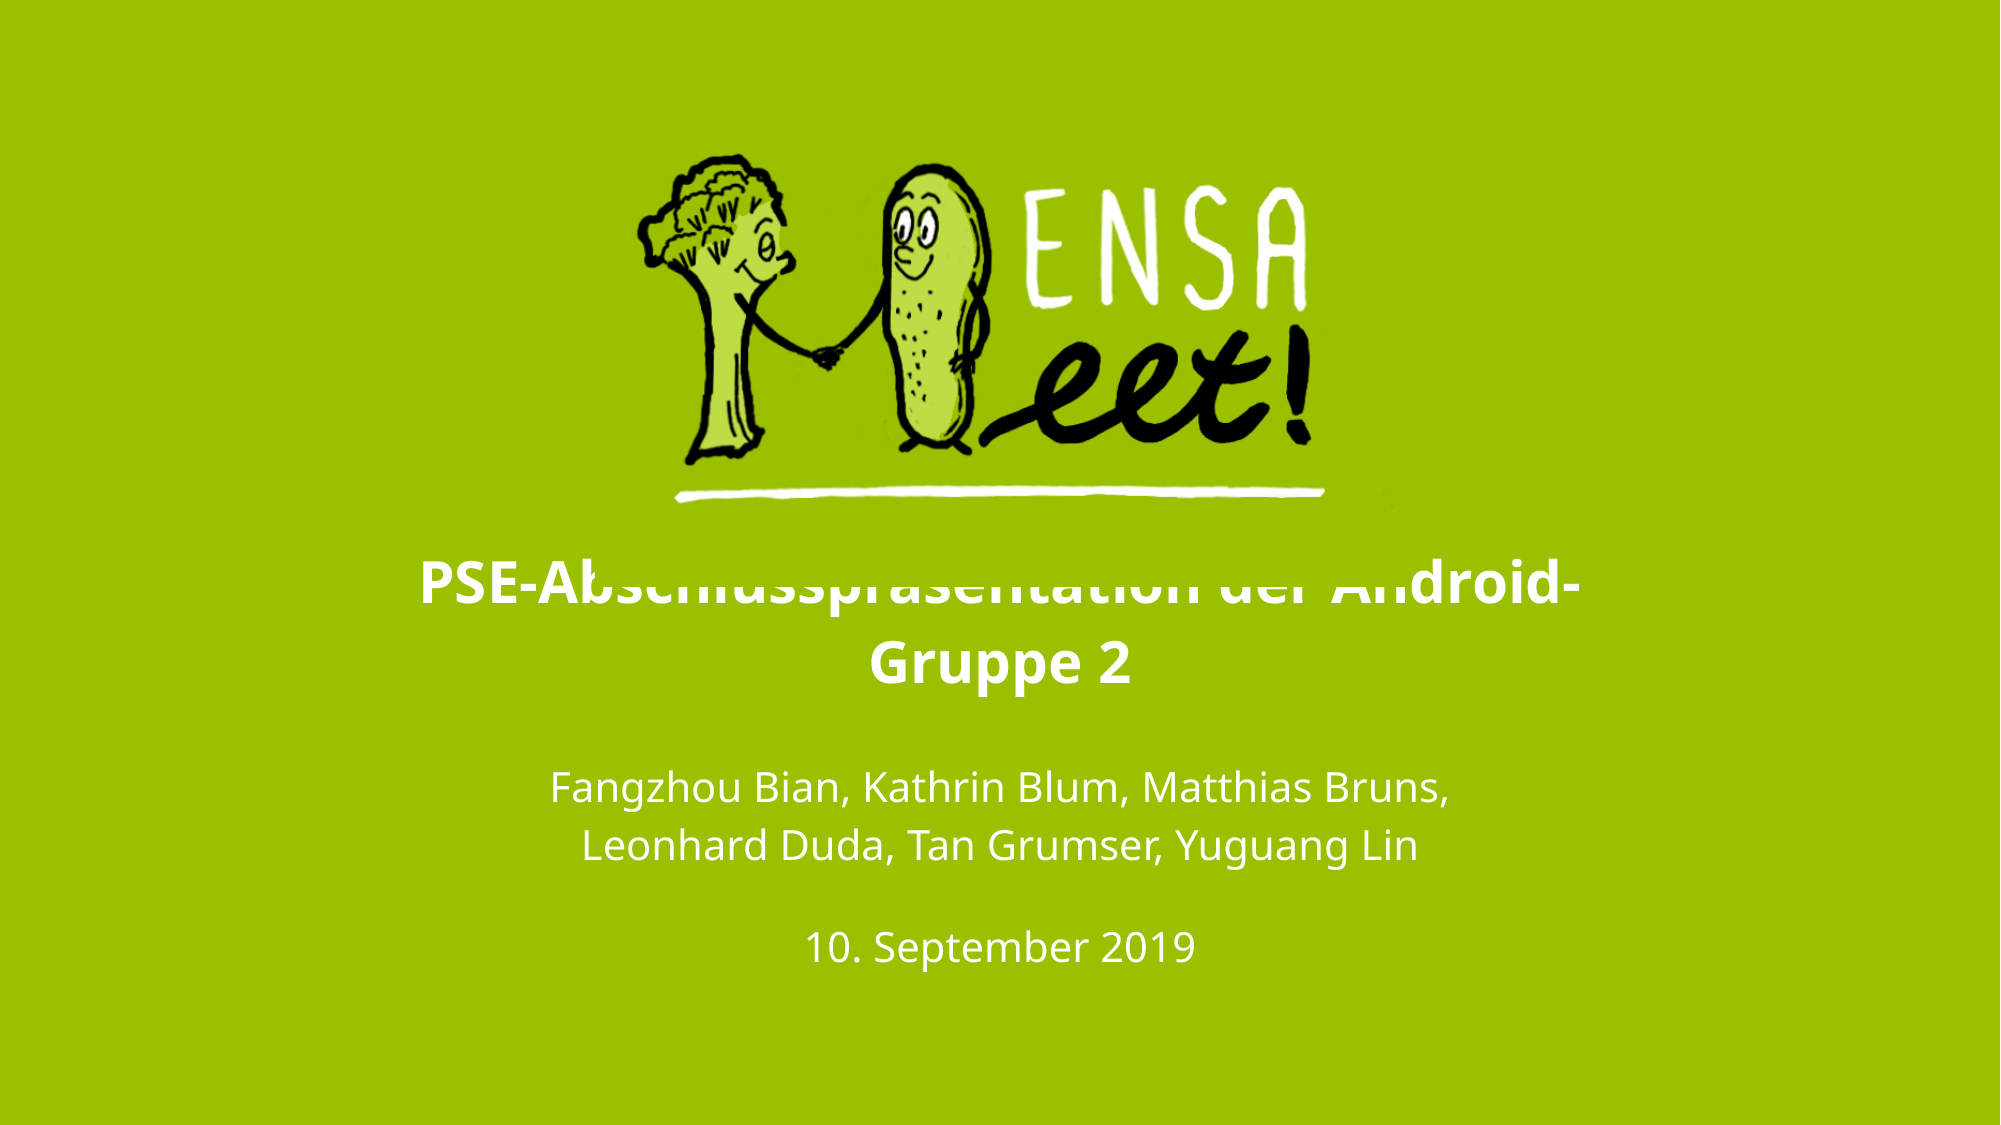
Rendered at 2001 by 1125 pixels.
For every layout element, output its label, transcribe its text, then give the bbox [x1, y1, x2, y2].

subtitle Fangzhou Bian, Kathrin Blum, Matthias Bruns, Leonhard Duda, Tan Grumser, Yuguang Lin 10. September 2019 [492, 746, 1508, 977]
picture [595, 94, 1405, 588]
title PSE-Abschlusspräsentation der Android-Gruppe 2 [324, 479, 1676, 853]
